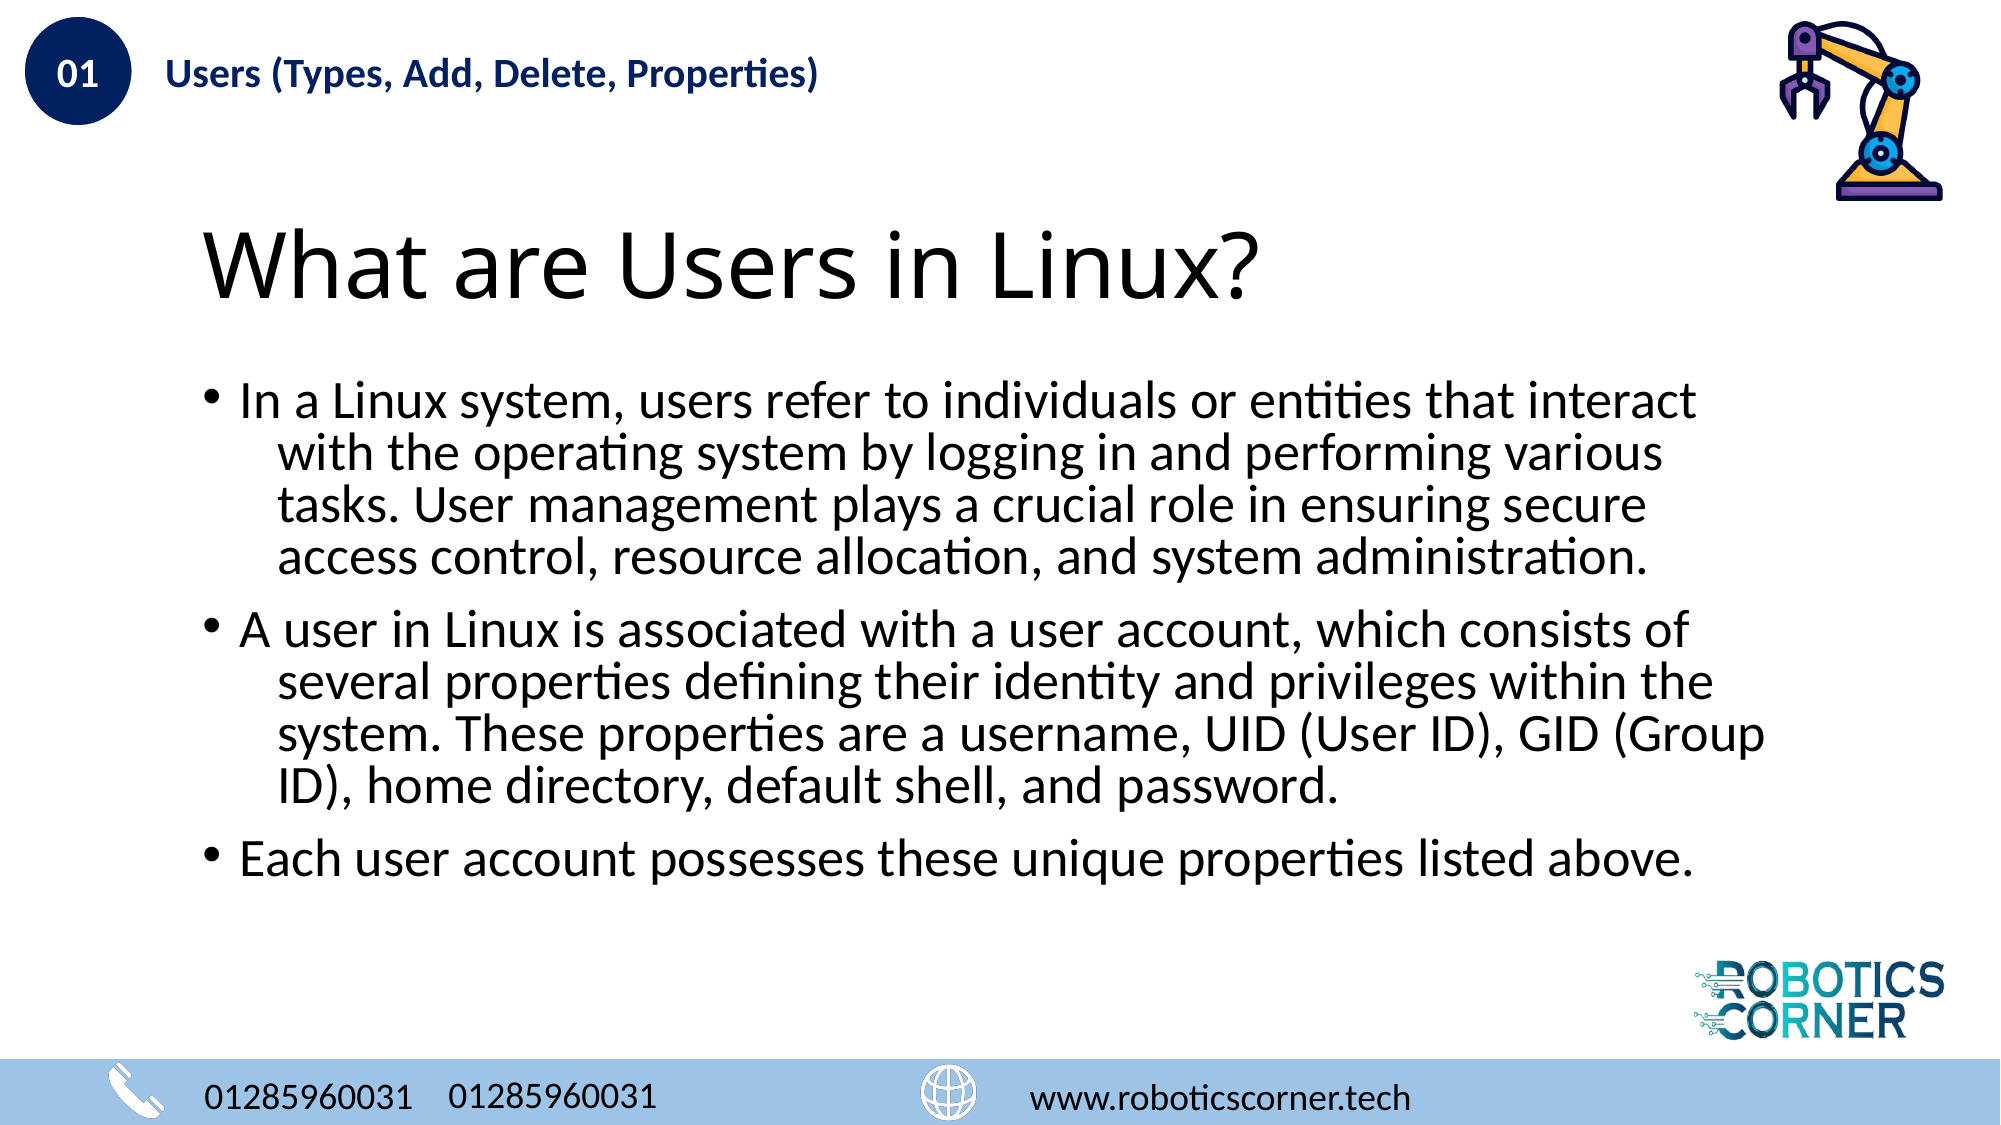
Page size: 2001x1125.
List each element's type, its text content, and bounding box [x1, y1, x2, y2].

text_box 01 [22, 14, 134, 128]
text_box In a Linux system, users refer to individuals or entities that interact with the operating system by logging in and performing various tasks. User management plays a crucial role in ensuring secure access control, resource allocation, and system administration. A user in Linux is associated with a user account, which consists of several properties defining their identity and privileges within the system. These properties are a username, UID (User ID), GID (Group ID), home directory, default shell, and password. Each user account possesses these unique properties listed above. [187, 369, 1813, 951]
picture [103, 1057, 170, 1124]
text_box Users (Types, Add, Delete, Properties) [150, 38, 846, 154]
picture [1680, 859, 1953, 1125]
picture [1771, 21, 1951, 201]
picture [915, 1059, 981, 1125]
text_box What are Users in Linux? [187, 212, 1813, 326]
